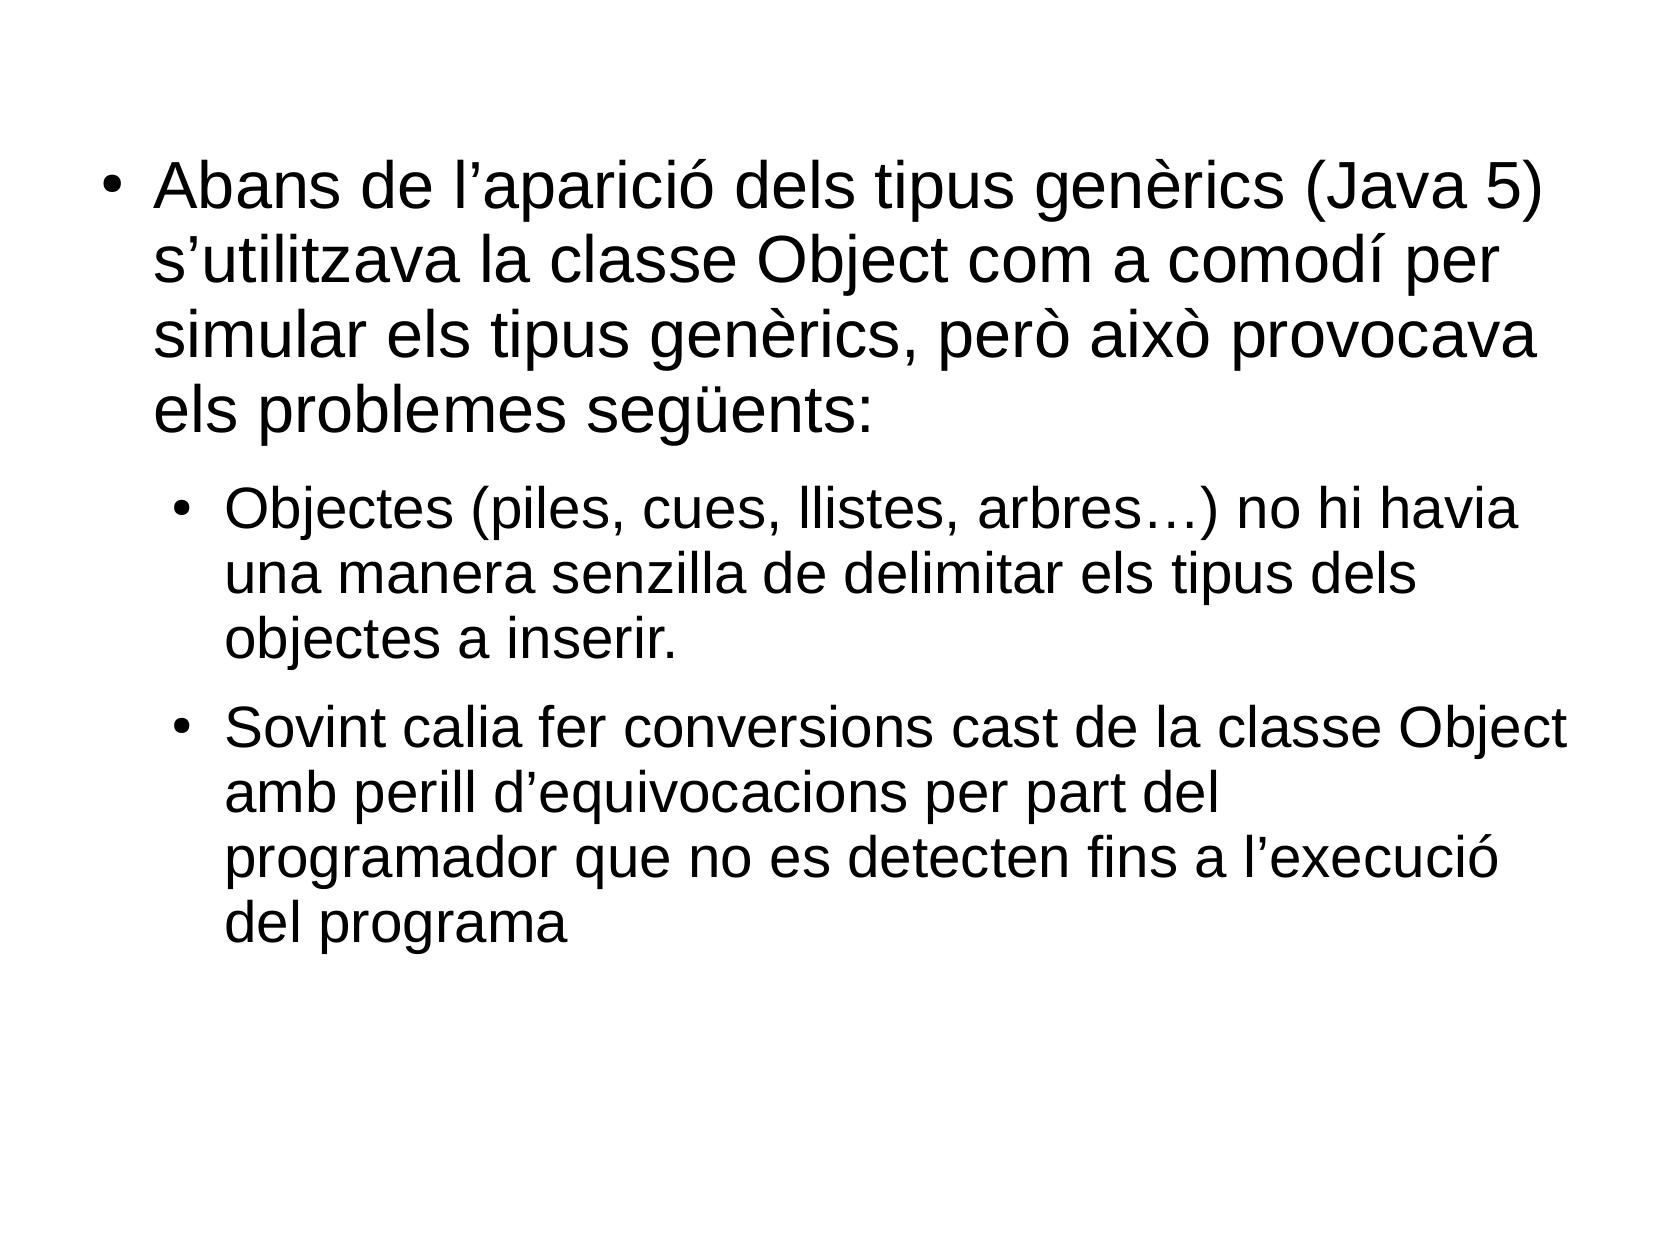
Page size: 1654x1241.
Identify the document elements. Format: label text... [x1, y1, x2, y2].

list Abans de l’aparició dels tipus genèrics (Java 5) s’utilitzava la classe Object com a comodí per simular els tipus genèrics, però això provocava els problemes següents: Objectes (piles, cues, llistes, arbres…) no hi havia una manera senzilla de delimitar els tipus dels objectes a inserir. Sovint calia fer conversions cast de la classe Object amb perill d’equivocacions per part del programador que no es detecten fins a l’execució del programa [82, 147, 1571, 1109]
